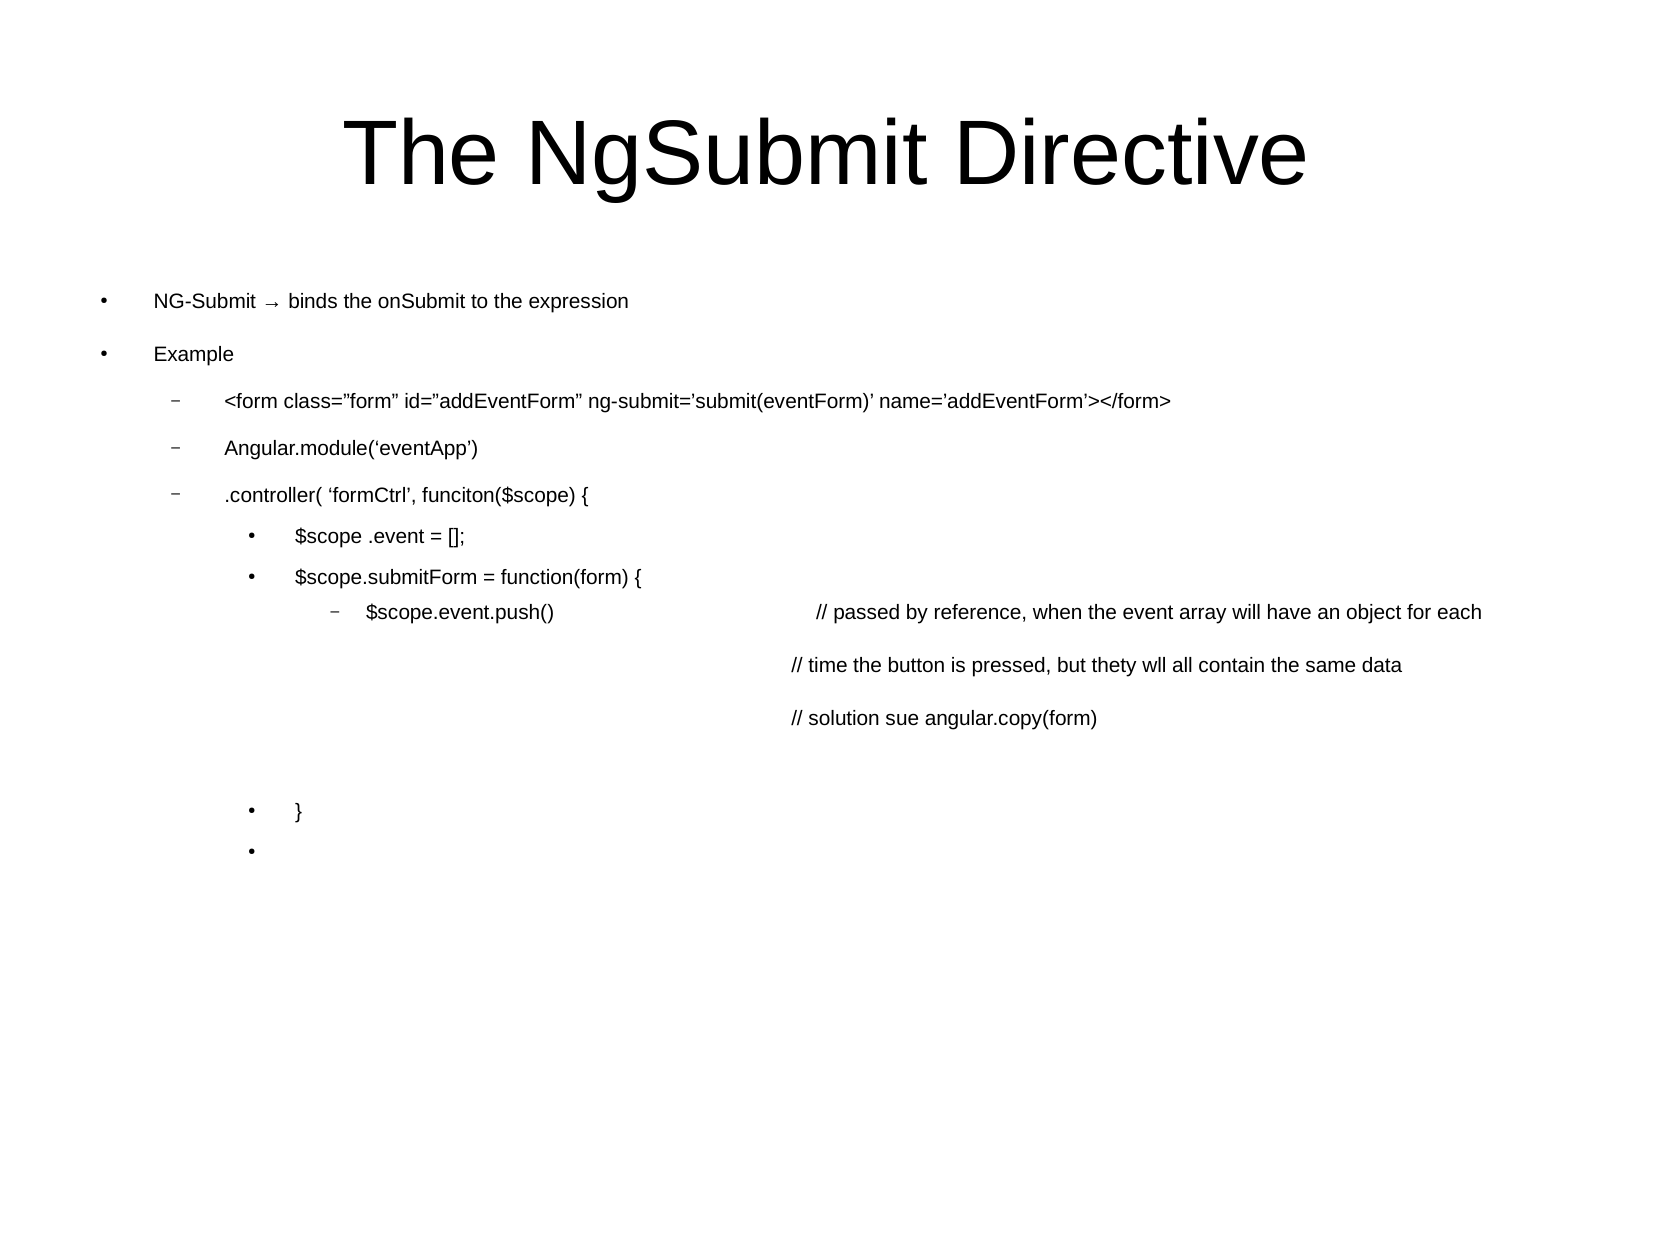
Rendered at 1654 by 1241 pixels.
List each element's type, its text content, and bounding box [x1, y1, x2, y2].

list NG-Submit → binds the onSubmit to the expression Example <form class=”form” id=”addEventForm” ng-submit=’submit(eventForm)’ name=’addEventForm’></form> Angular.module(‘eventApp’) .controller( ‘formCtrl’, funciton($scope) { $scope .event = []; $scope.submitForm = function(form) { $scope.event.push() // passed by reference, when the event array will have an object for each // time the button is pressed, but thety wll all contain the same data // solution sue angular.copy(form) } [82, 290, 1571, 1010]
title The NgSubmit Directive [82, 49, 1571, 257]
